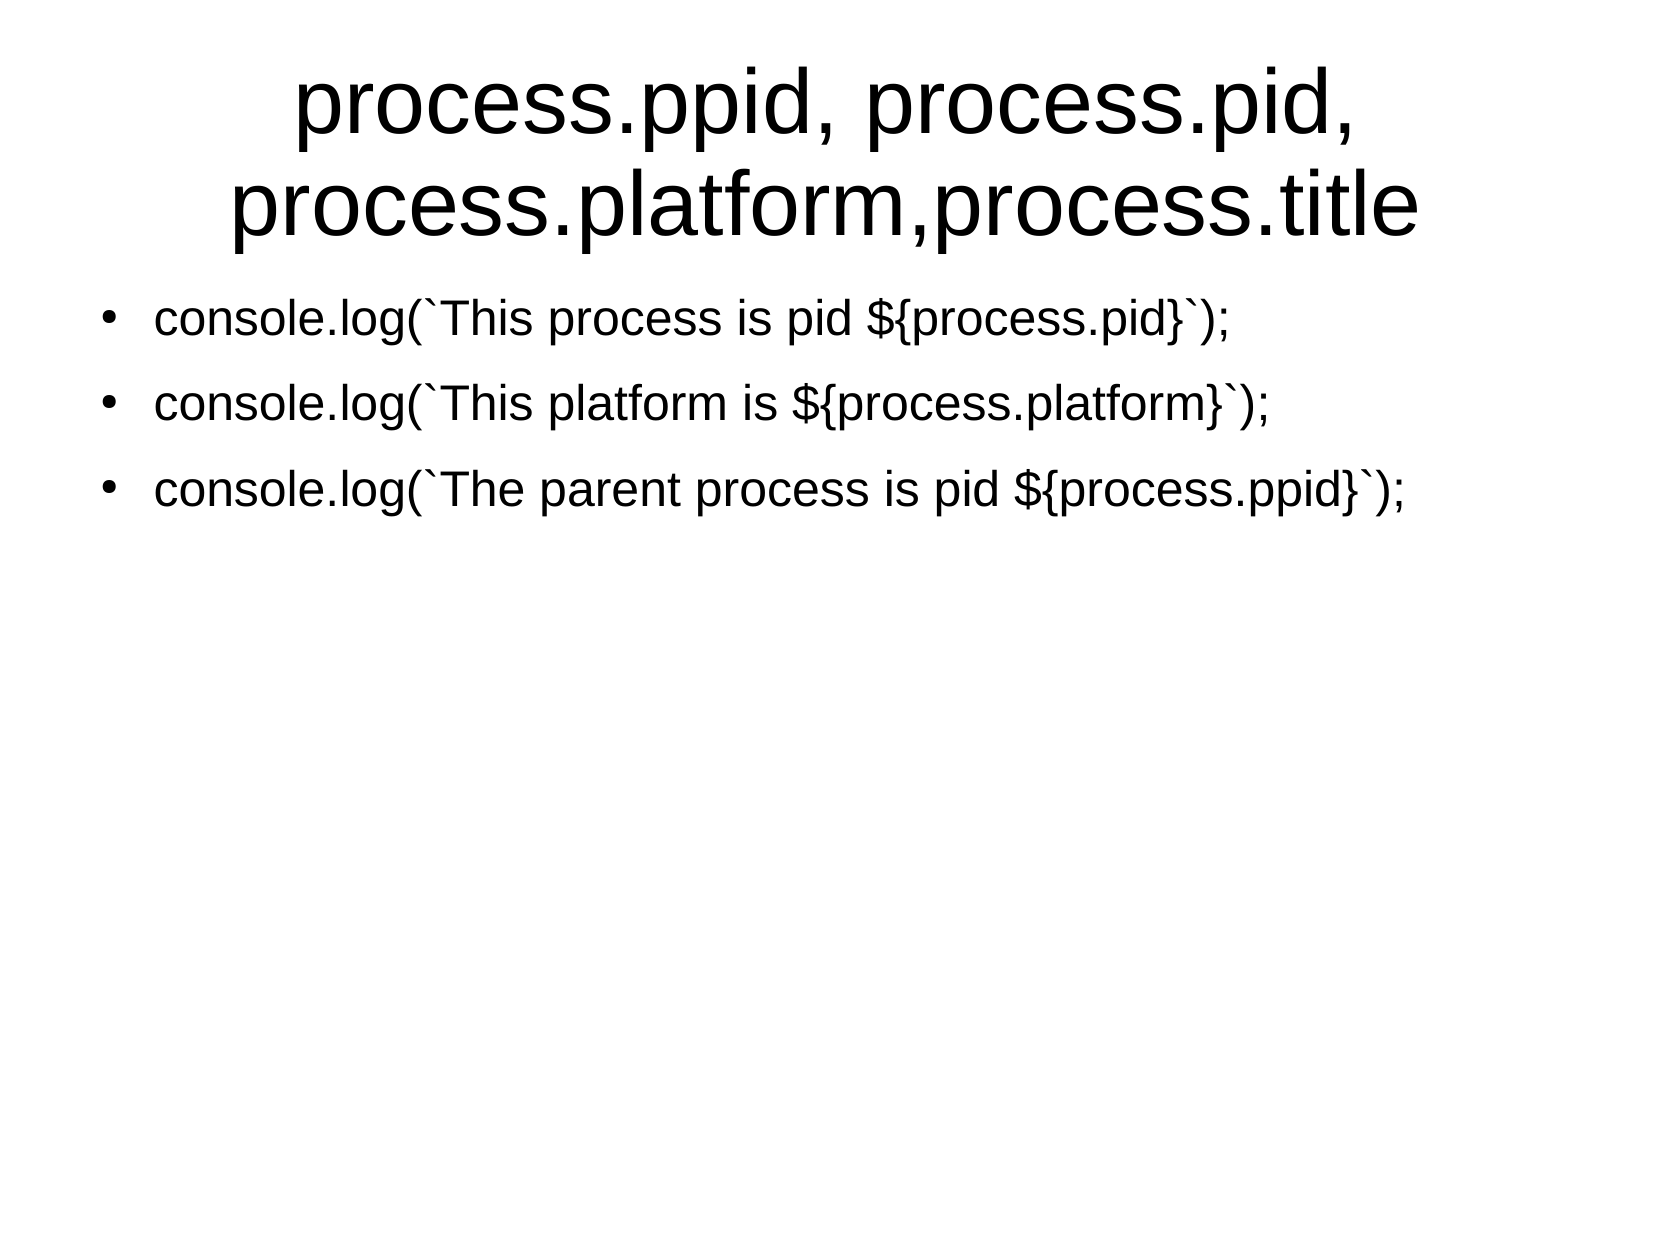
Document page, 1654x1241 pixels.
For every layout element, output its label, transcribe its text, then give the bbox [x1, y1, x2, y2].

title process.ppid, process.pid, process.platform,process.title [82, 49, 1571, 257]
list console.log(`This process is pid ${process.pid}`); console.log(`This platform is ${process.platform}`); console.log(`The parent process is pid ${process.ppid}`); [82, 290, 1571, 1010]
